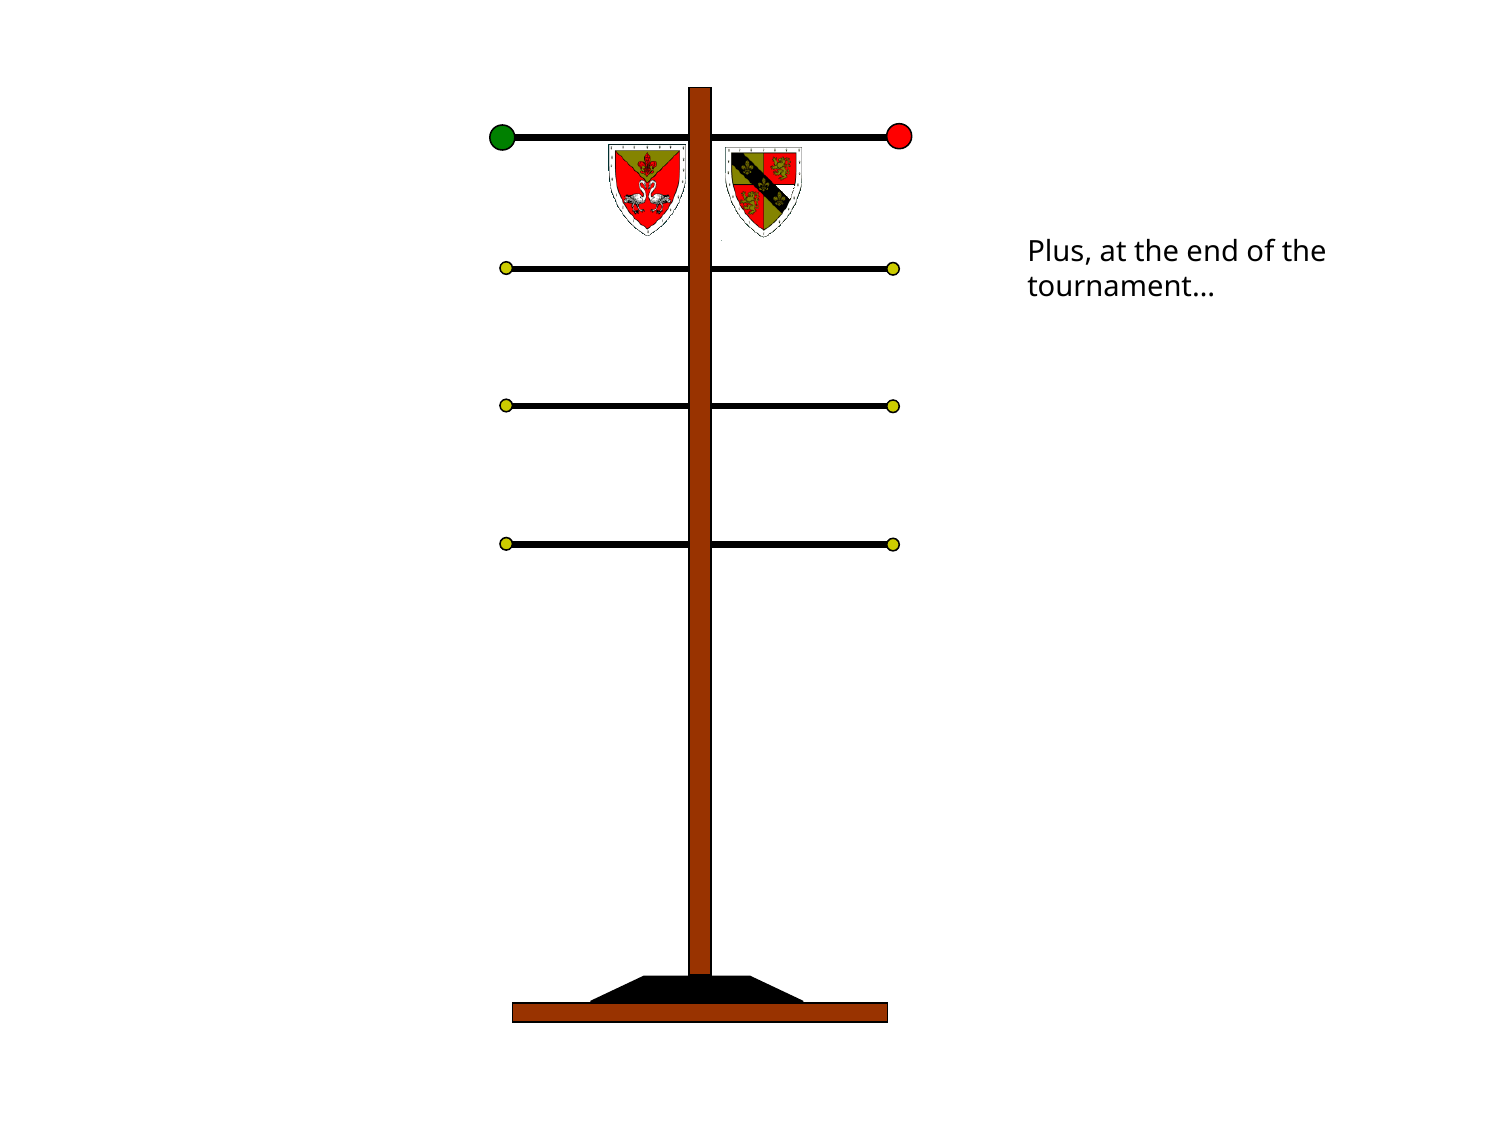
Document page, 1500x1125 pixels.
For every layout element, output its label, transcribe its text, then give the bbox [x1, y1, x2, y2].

picture [605, 141, 688, 241]
picture [721, 143, 806, 241]
text_box [489, 124, 515, 150]
text_box Plus, at the end of the tournament… [1012, 224, 1350, 311]
text_box [886, 399, 900, 413]
text_box [886, 123, 912, 149]
text_box [886, 262, 900, 276]
text_box [512, 1003, 888, 1022]
text_box [499, 399, 513, 412]
text_box [590, 87, 804, 1002]
text_box [886, 538, 900, 551]
text_box [499, 537, 513, 551]
text_box [499, 261, 513, 275]
